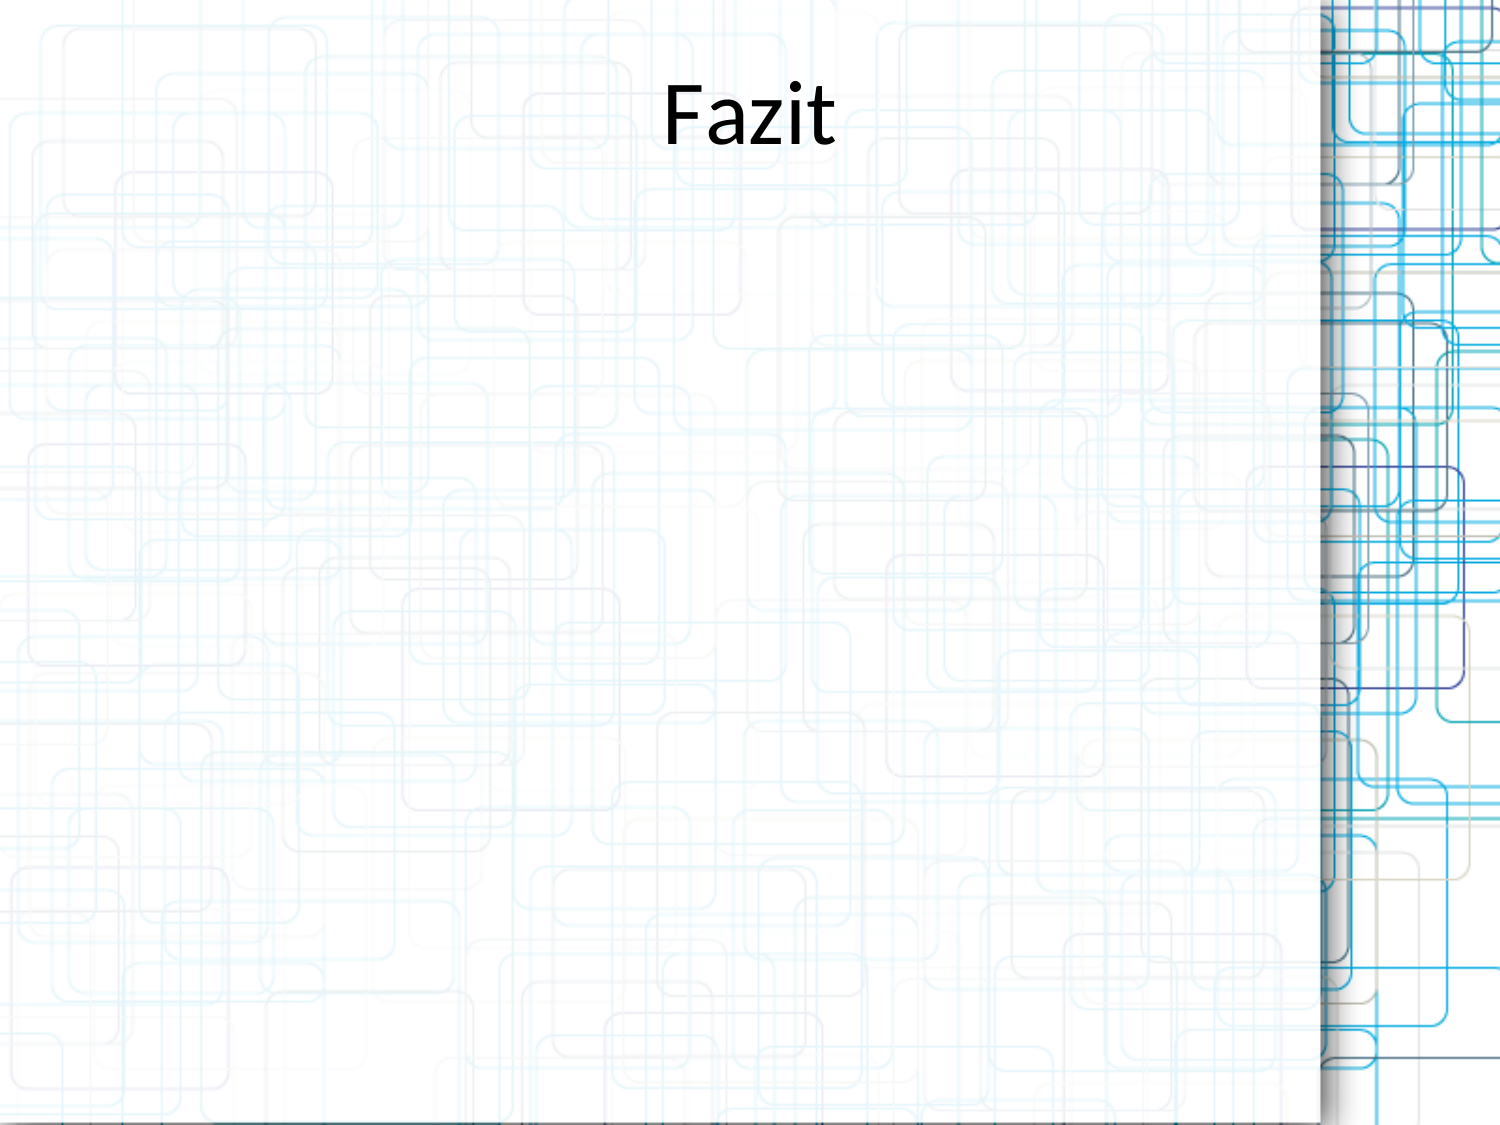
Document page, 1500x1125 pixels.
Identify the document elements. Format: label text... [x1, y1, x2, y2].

title Fazit [75, 45, 1425, 233]
